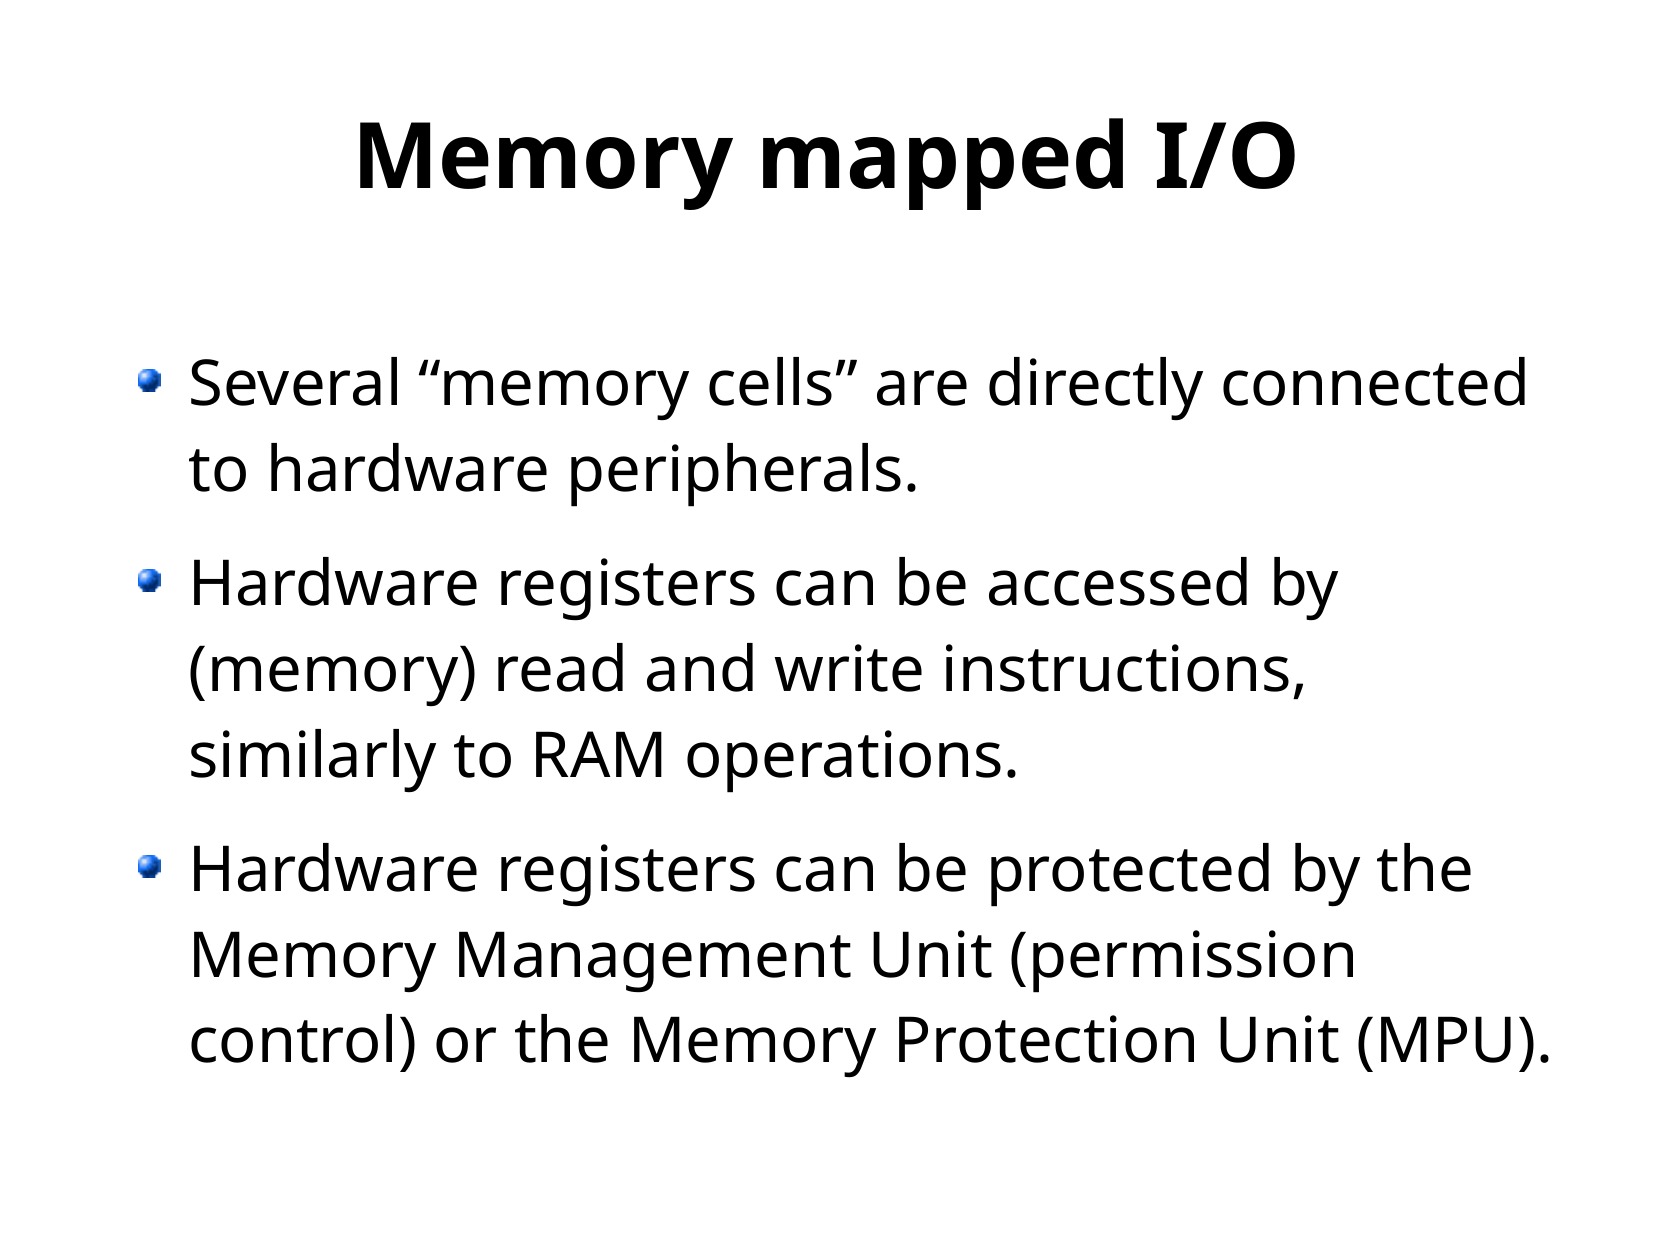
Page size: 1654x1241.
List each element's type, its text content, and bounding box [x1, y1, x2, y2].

list Several “memory cells” are directly connected to hardware peripherals. Hardware registers can be accessed by (memory) read and write instructions, similarly to RAM operations. Hardware registers can be protected by the Memory Management Unit (permission control) or the Memory Protection Unit (MPU). [82, 337, 1571, 1157]
title Memory mapped I/O [82, 49, 1571, 257]
